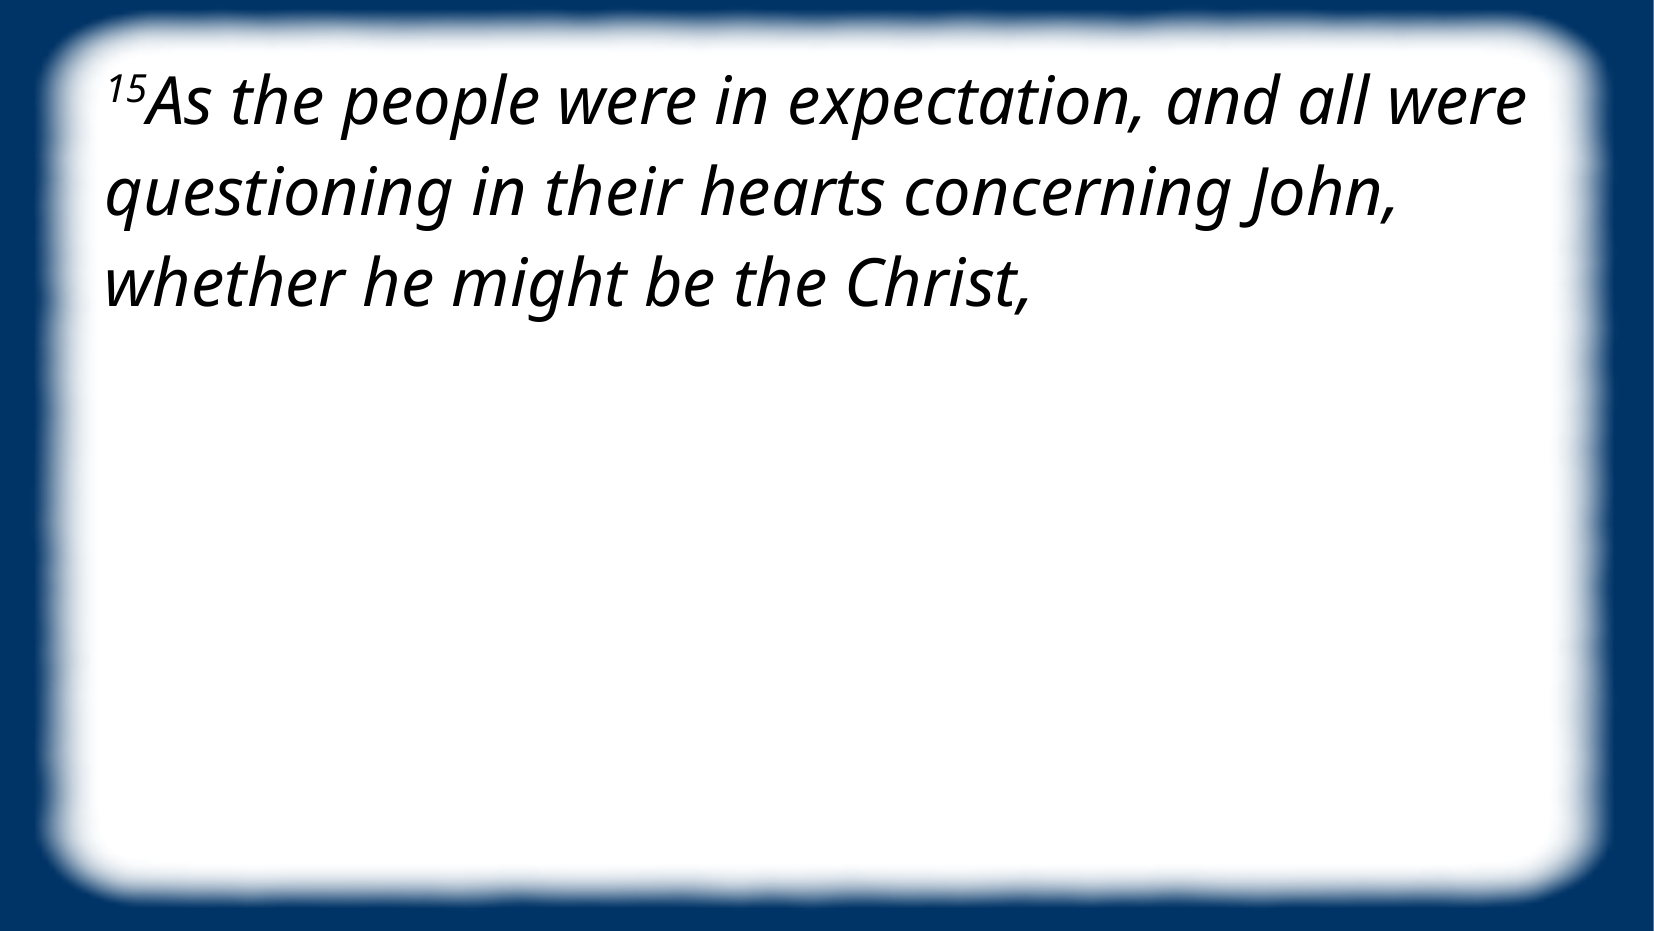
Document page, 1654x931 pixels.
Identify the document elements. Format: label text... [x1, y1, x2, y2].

text_box 15As the people were in expectation, and all were questioning in their hearts concerning John, whether he might be the Christ, [90, 45, 1561, 327]
picture [0, 0, 1654, 931]
